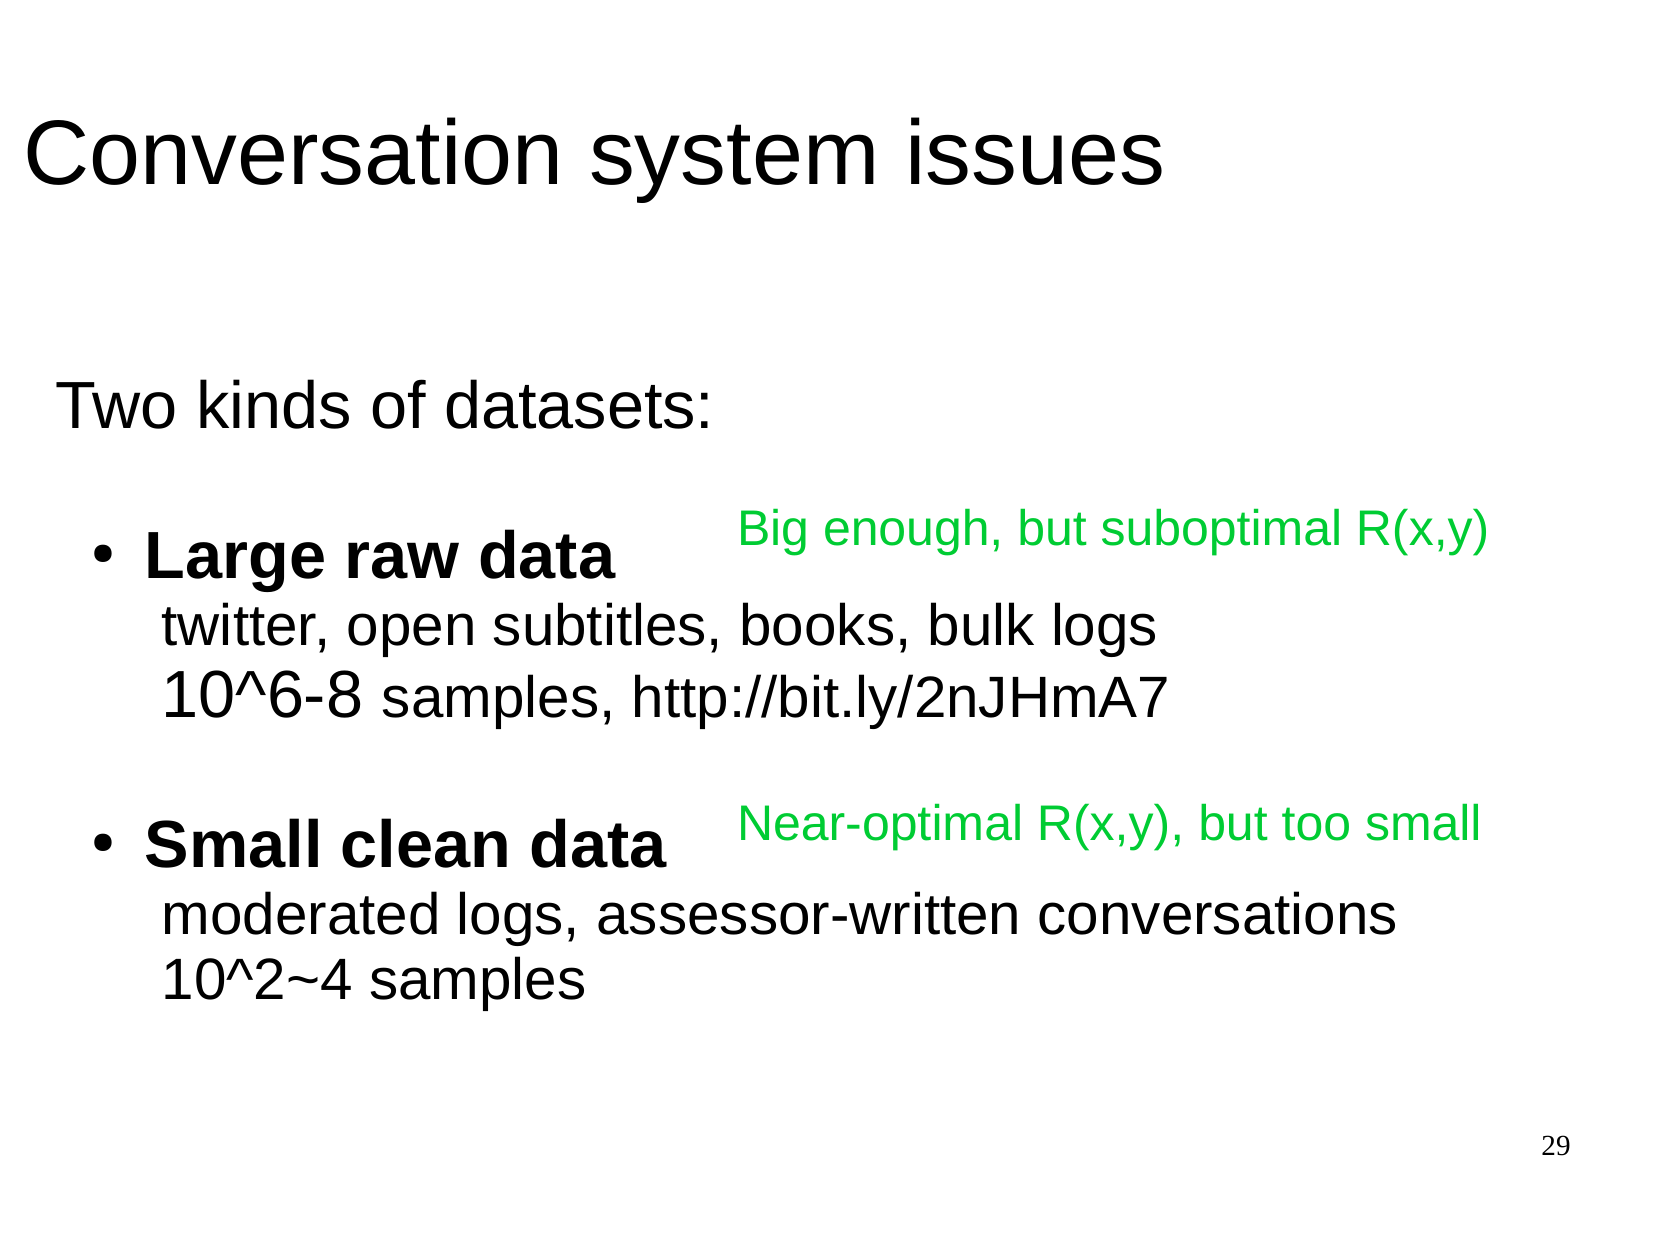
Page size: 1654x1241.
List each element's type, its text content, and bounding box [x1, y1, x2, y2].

title Conversation system issues [23, 49, 1512, 257]
text_box Two kinds of datasets: Large raw data twitter, open subtitles, books, bulk logs 10^6-8 samples, http://bit.ly/2nJHmA7 Small clean data moderated logs, assessor-written conversations 10^2~4 samples [40, 286, 1607, 1166]
text_box Big enough, but suboptimal R(x,y) [722, 492, 1505, 565]
text_box Near-optimal R(x,y), but too small [722, 788, 1497, 860]
